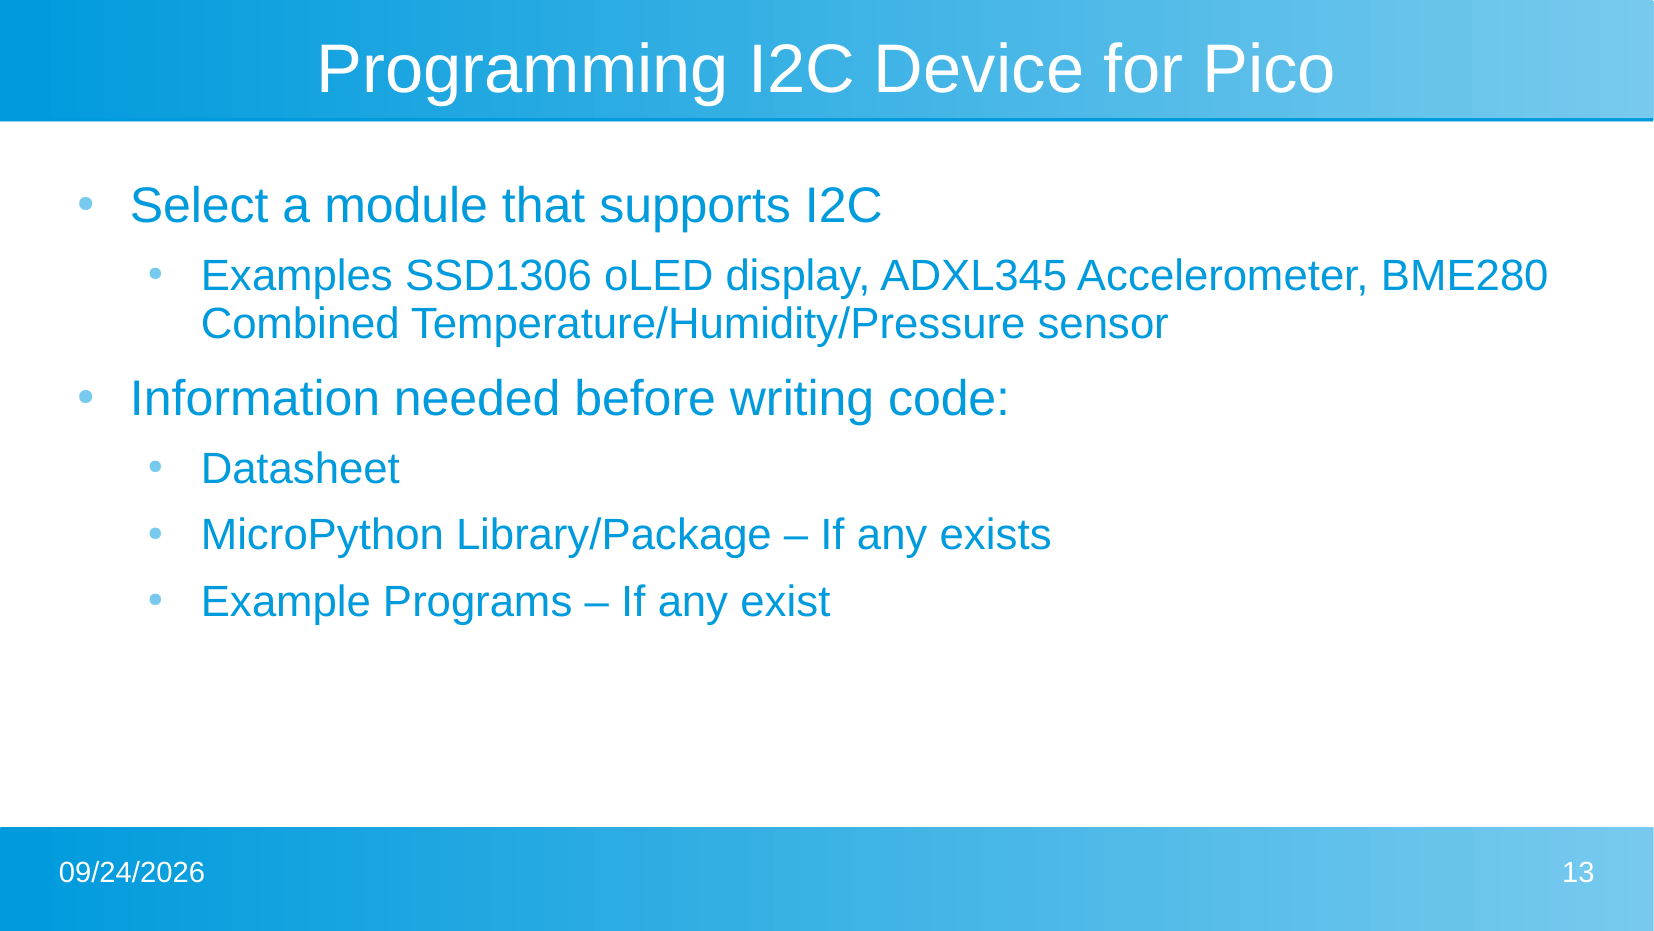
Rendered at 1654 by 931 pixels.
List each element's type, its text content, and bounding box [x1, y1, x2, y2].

title Programming I2C Device for Pico [59, 29, 1595, 108]
list Select a module that supports I2C Examples SSD1306 oLED display, ADXL345 Accelerometer, BME280 Combined Temperature/Humidity/Pressure sensor Information needed before writing code: Datasheet MicroPython Library/Package – If any exists Example Programs – If any exist [59, 177, 1595, 768]
